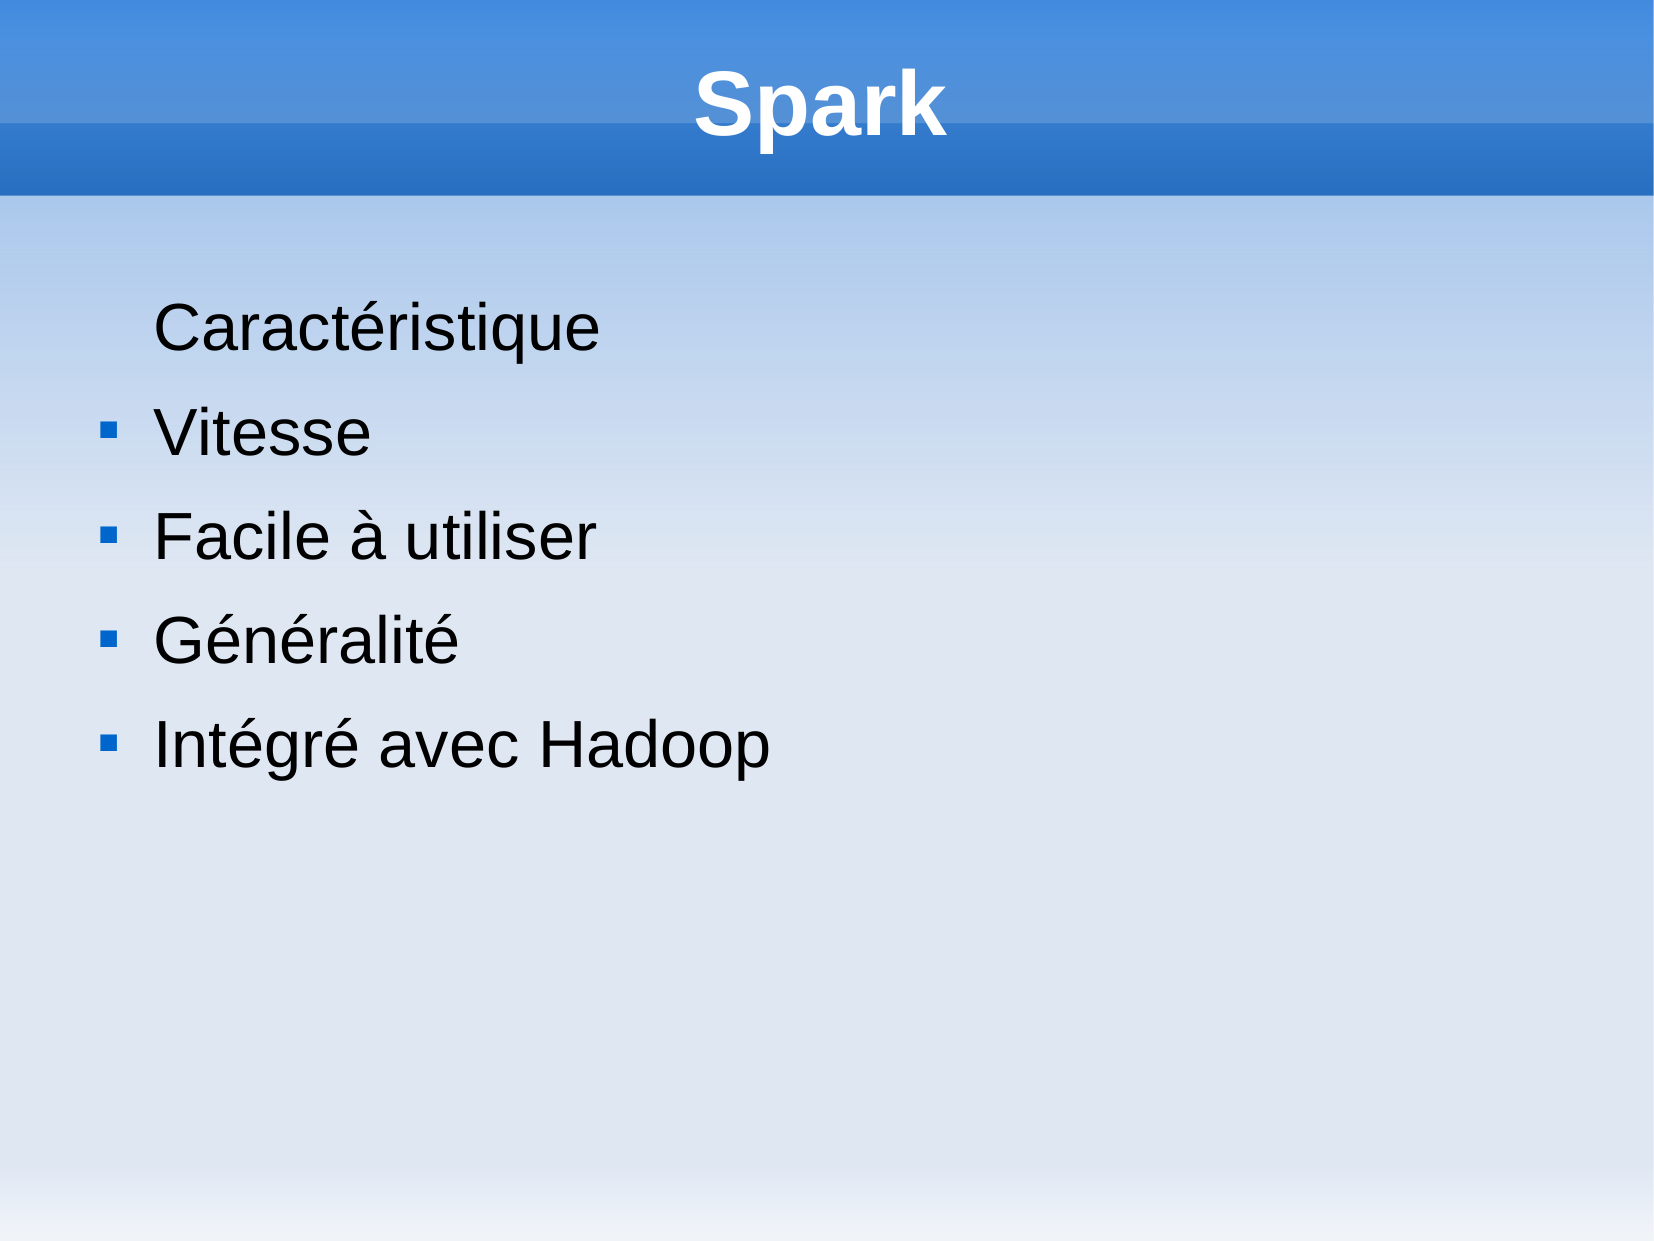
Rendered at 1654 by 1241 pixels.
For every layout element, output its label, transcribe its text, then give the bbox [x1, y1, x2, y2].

picture [0, 0, 1654, 1241]
title Spark [76, 0, 1565, 208]
list Caractéristique Vitesse Facile à utiliser Généralité Intégré avec Hadoop [82, 290, 1571, 1109]
